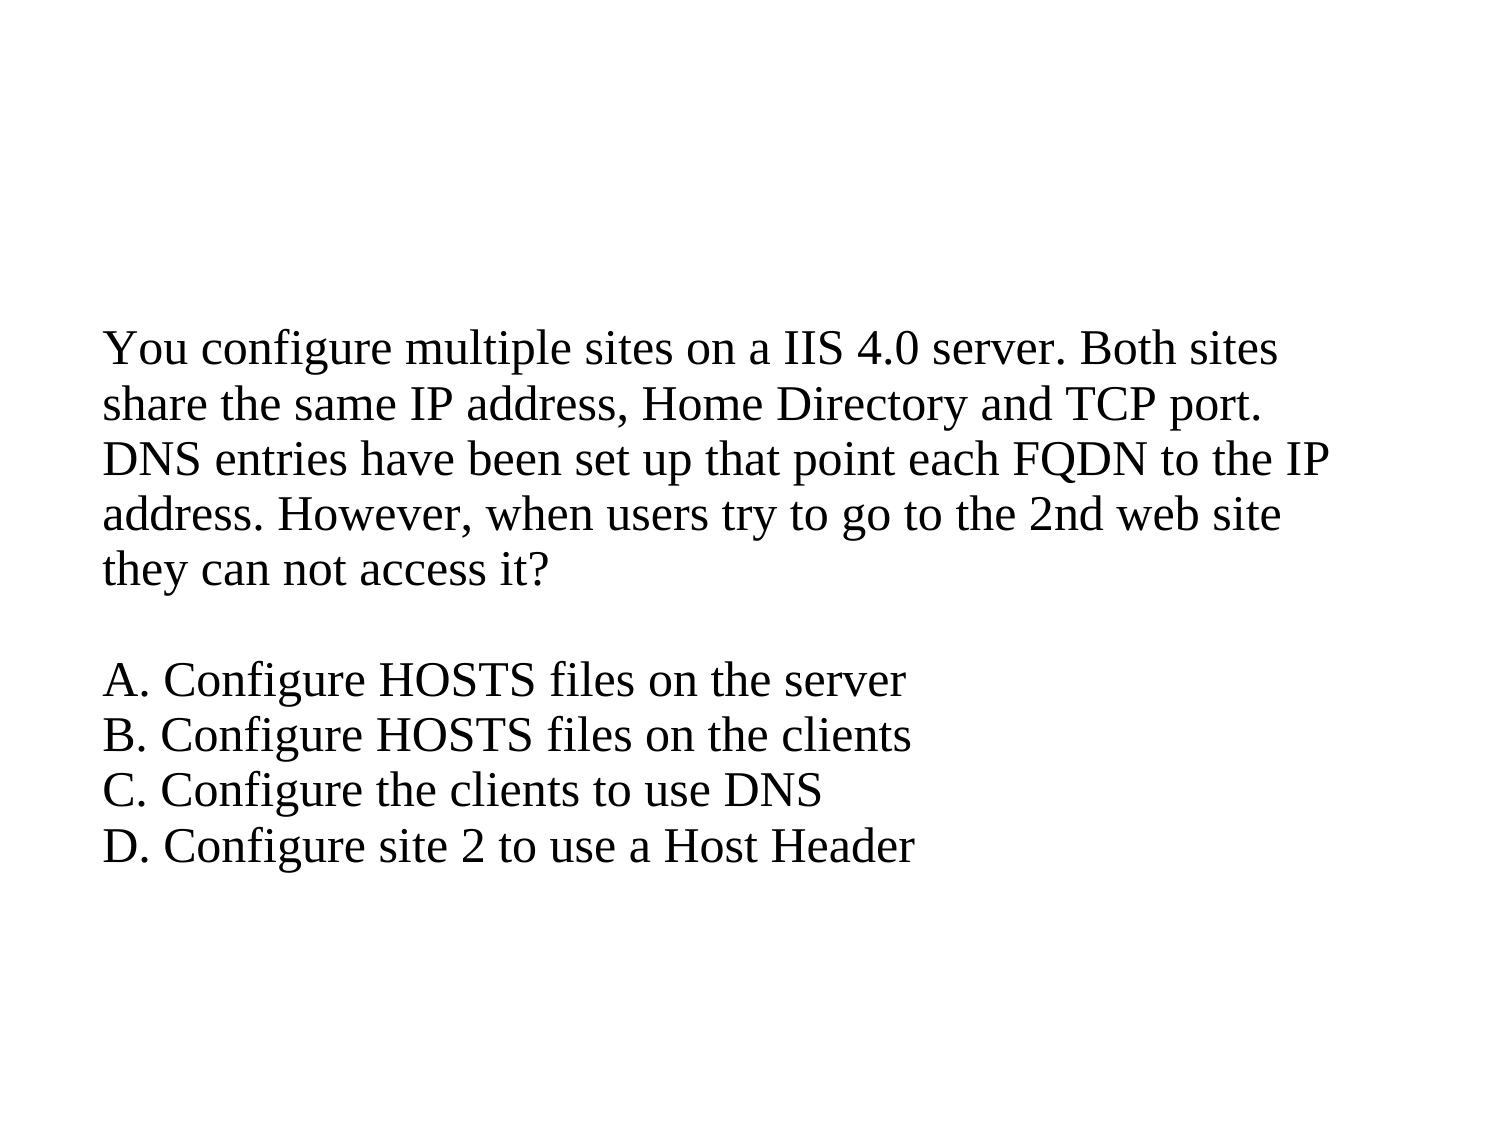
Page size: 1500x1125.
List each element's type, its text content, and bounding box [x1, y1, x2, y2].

text_box You configure multiple sites on a IIS 4.0 server. Both sites share the same IP address, Home Directory and TCP port. DNS entries have been set up that point each FQDN to the IP address. However, when users try to go to the 2nd web site they can not access it? A. Configure HOSTS files on the server B. Configure HOSTS files on the clients C. Configure the clients to use DNS D. Configure site 2 to use a Host Header [87, 312, 1351, 881]
